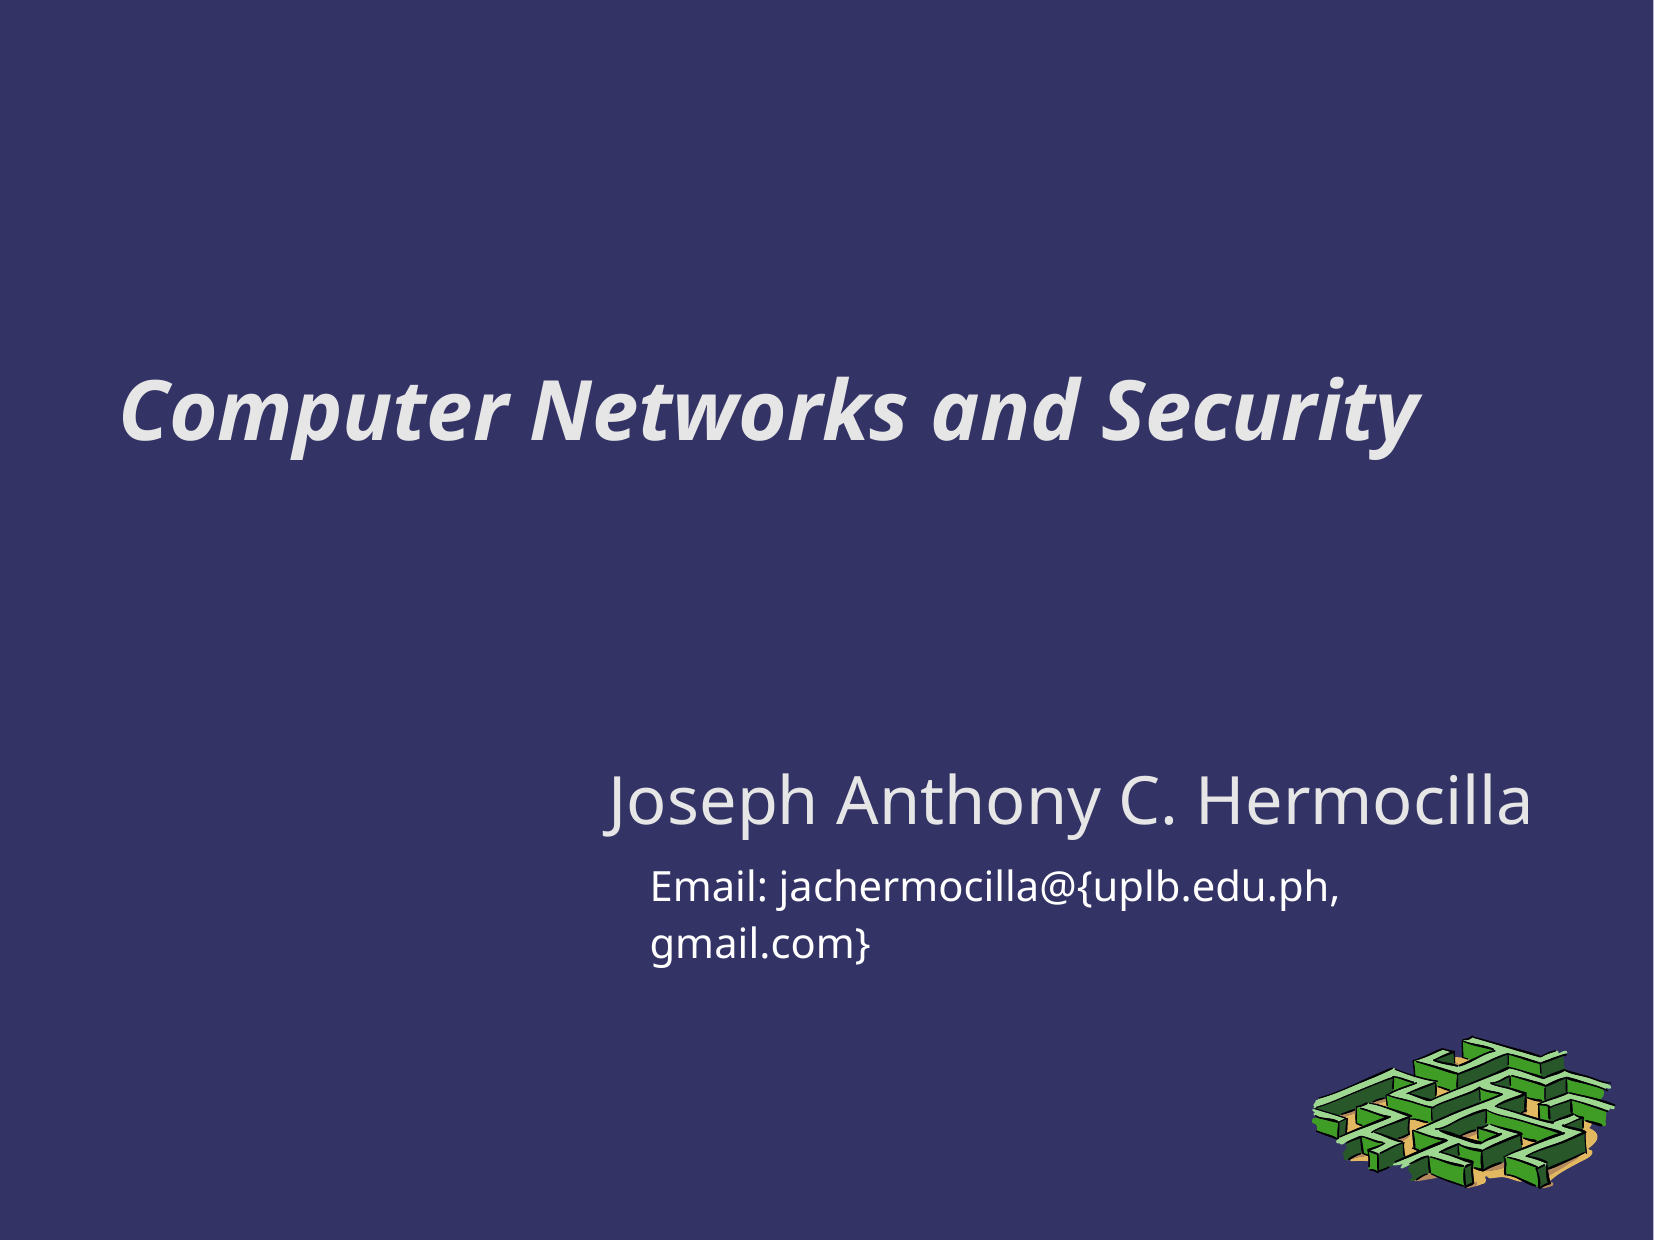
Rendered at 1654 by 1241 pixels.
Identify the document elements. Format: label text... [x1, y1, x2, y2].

title Computer Networks and Security [118, 0, 1531, 502]
text_box [682, 938, 693, 955]
text_box [836, 938, 847, 955]
text_box [696, 938, 707, 955]
text_box [796, 938, 809, 955]
text_box [720, 947, 730, 955]
text_box Email: jachermocilla@{uplb.edu.ph, gmail.com} [649, 856, 1565, 919]
text_box [679, 919, 1447, 955]
text_box [822, 938, 833, 955]
subtitle Joseph Anthony C. Hermocilla [123, 354, 1536, 1136]
